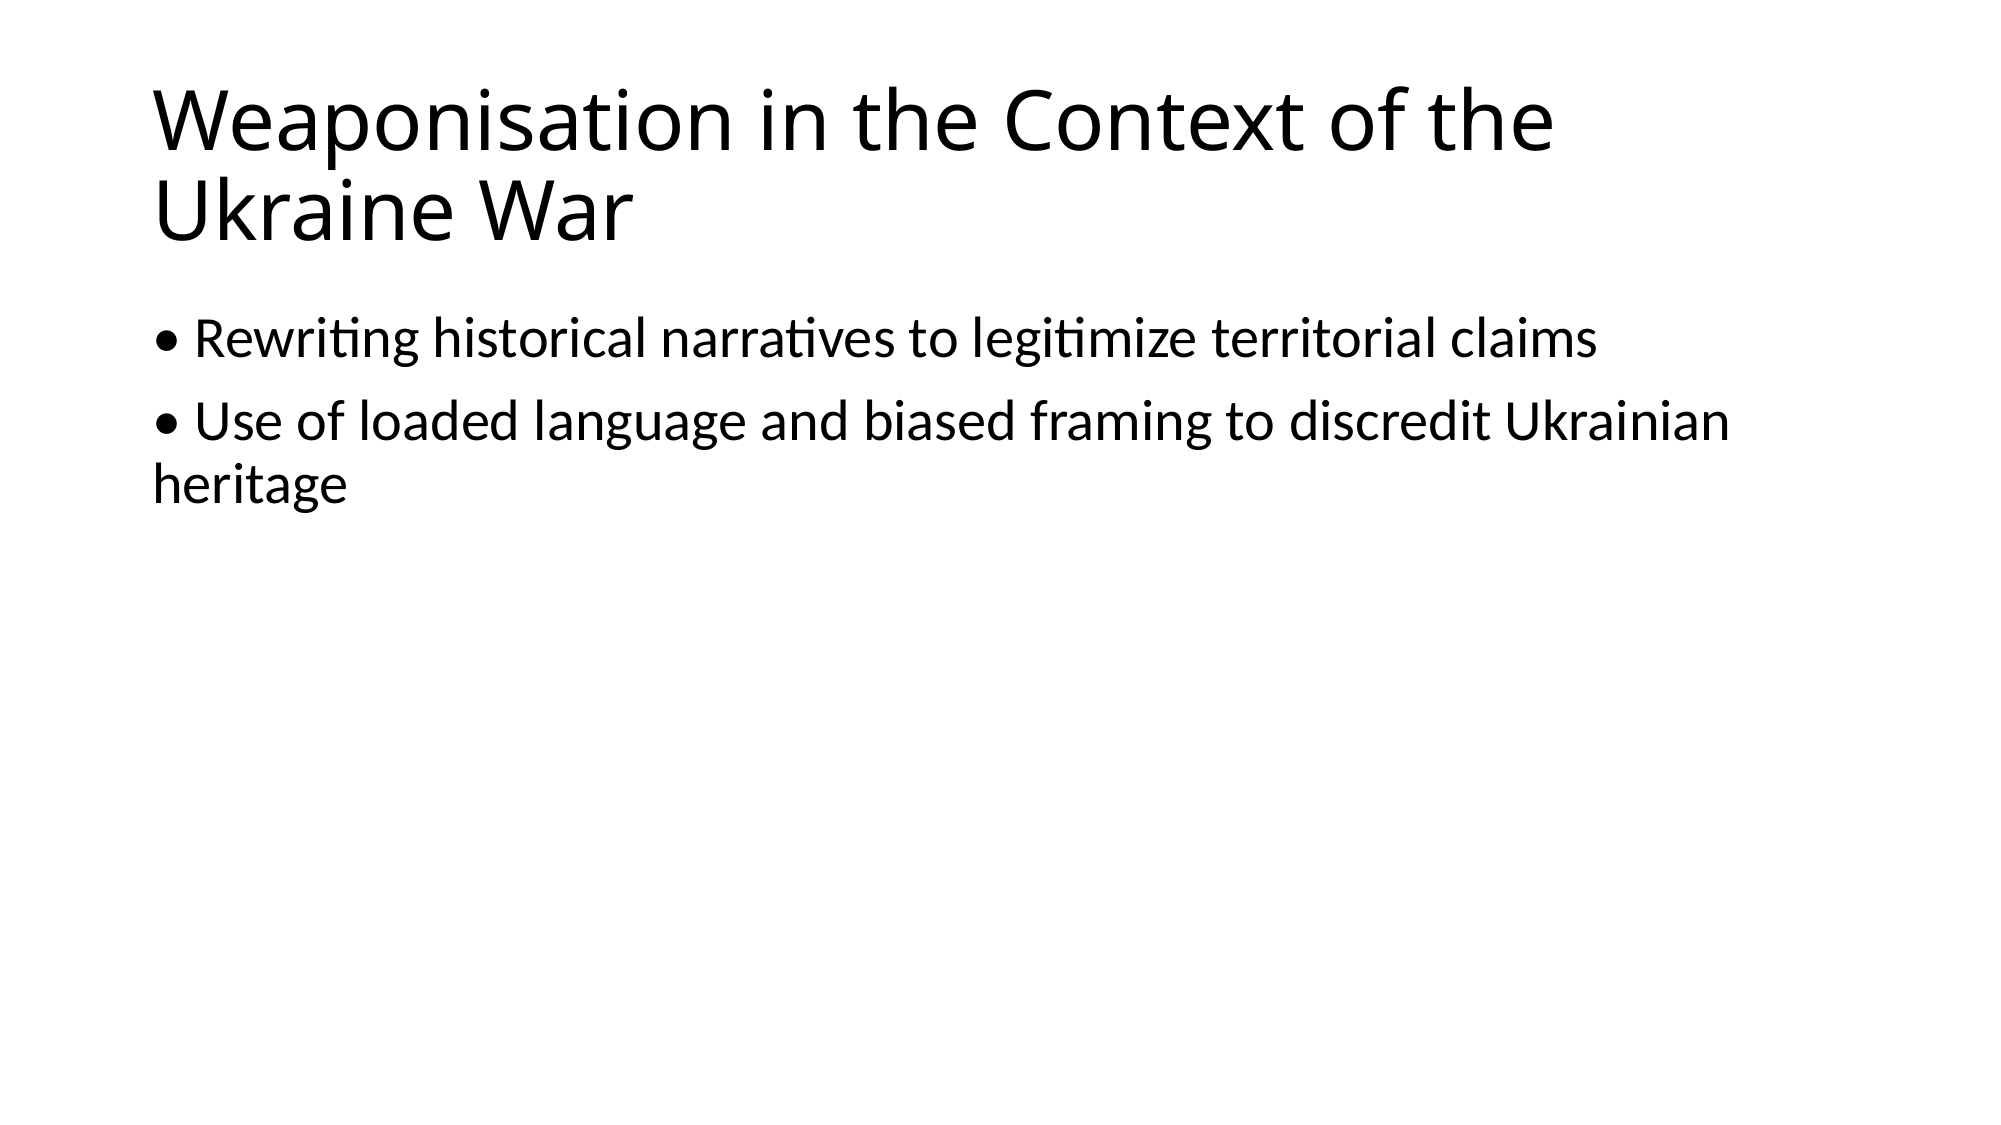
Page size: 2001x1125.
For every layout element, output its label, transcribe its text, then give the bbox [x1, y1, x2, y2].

title Weaponisation in the Context of the Ukraine War [137, 59, 1863, 278]
list • Rewriting historical narratives to legitimize territorial claims • Use of loaded language and biased framing to discredit Ukrainian heritage [137, 299, 1863, 1014]
